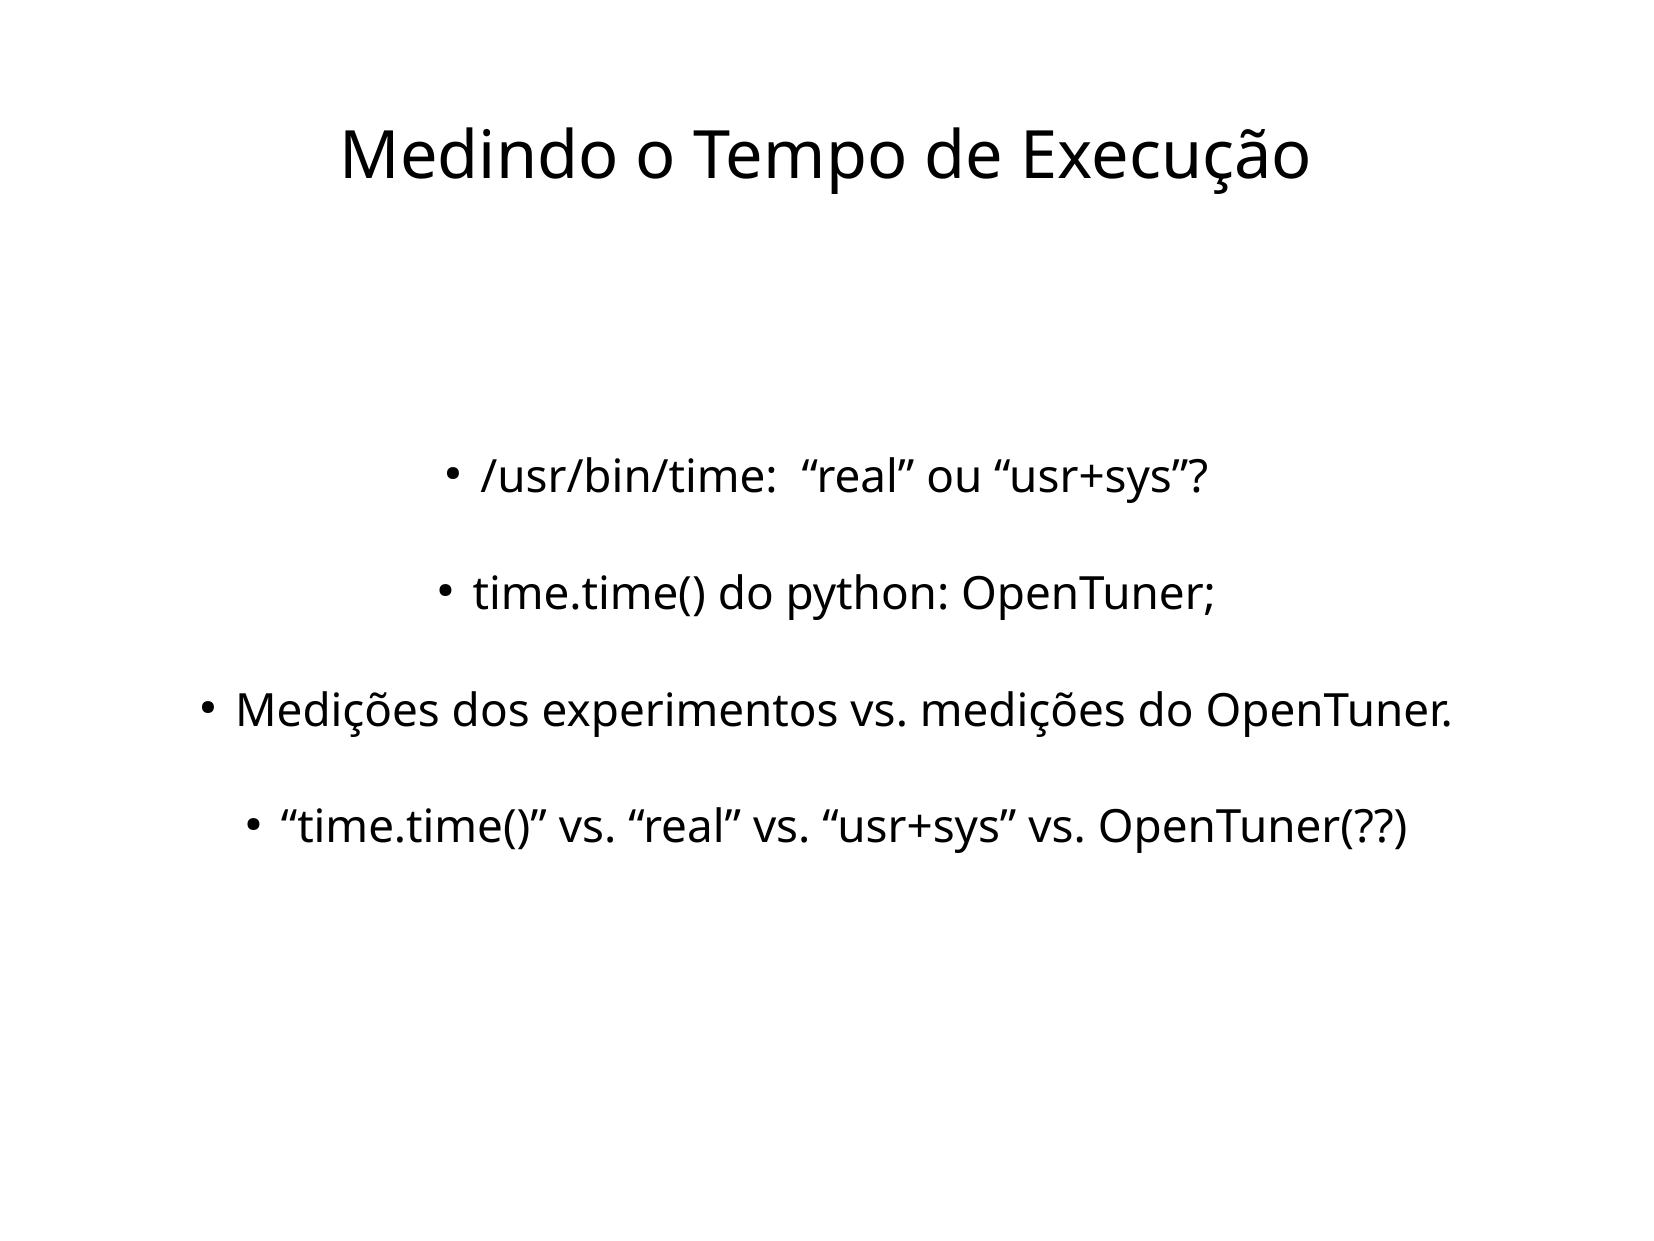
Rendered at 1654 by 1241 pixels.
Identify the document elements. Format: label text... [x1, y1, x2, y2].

subtitle /usr/bin/time: “real” ou “usr+sys”? time.time() do python: OpenTuner; Medições dos experimentos vs. medições do OpenTuner. “time.time()” vs. “real” vs. “usr+sys” vs. OpenTuner(??) [82, 290, 1571, 1010]
title Medindo o Tempo de Execução [82, 49, 1571, 257]
